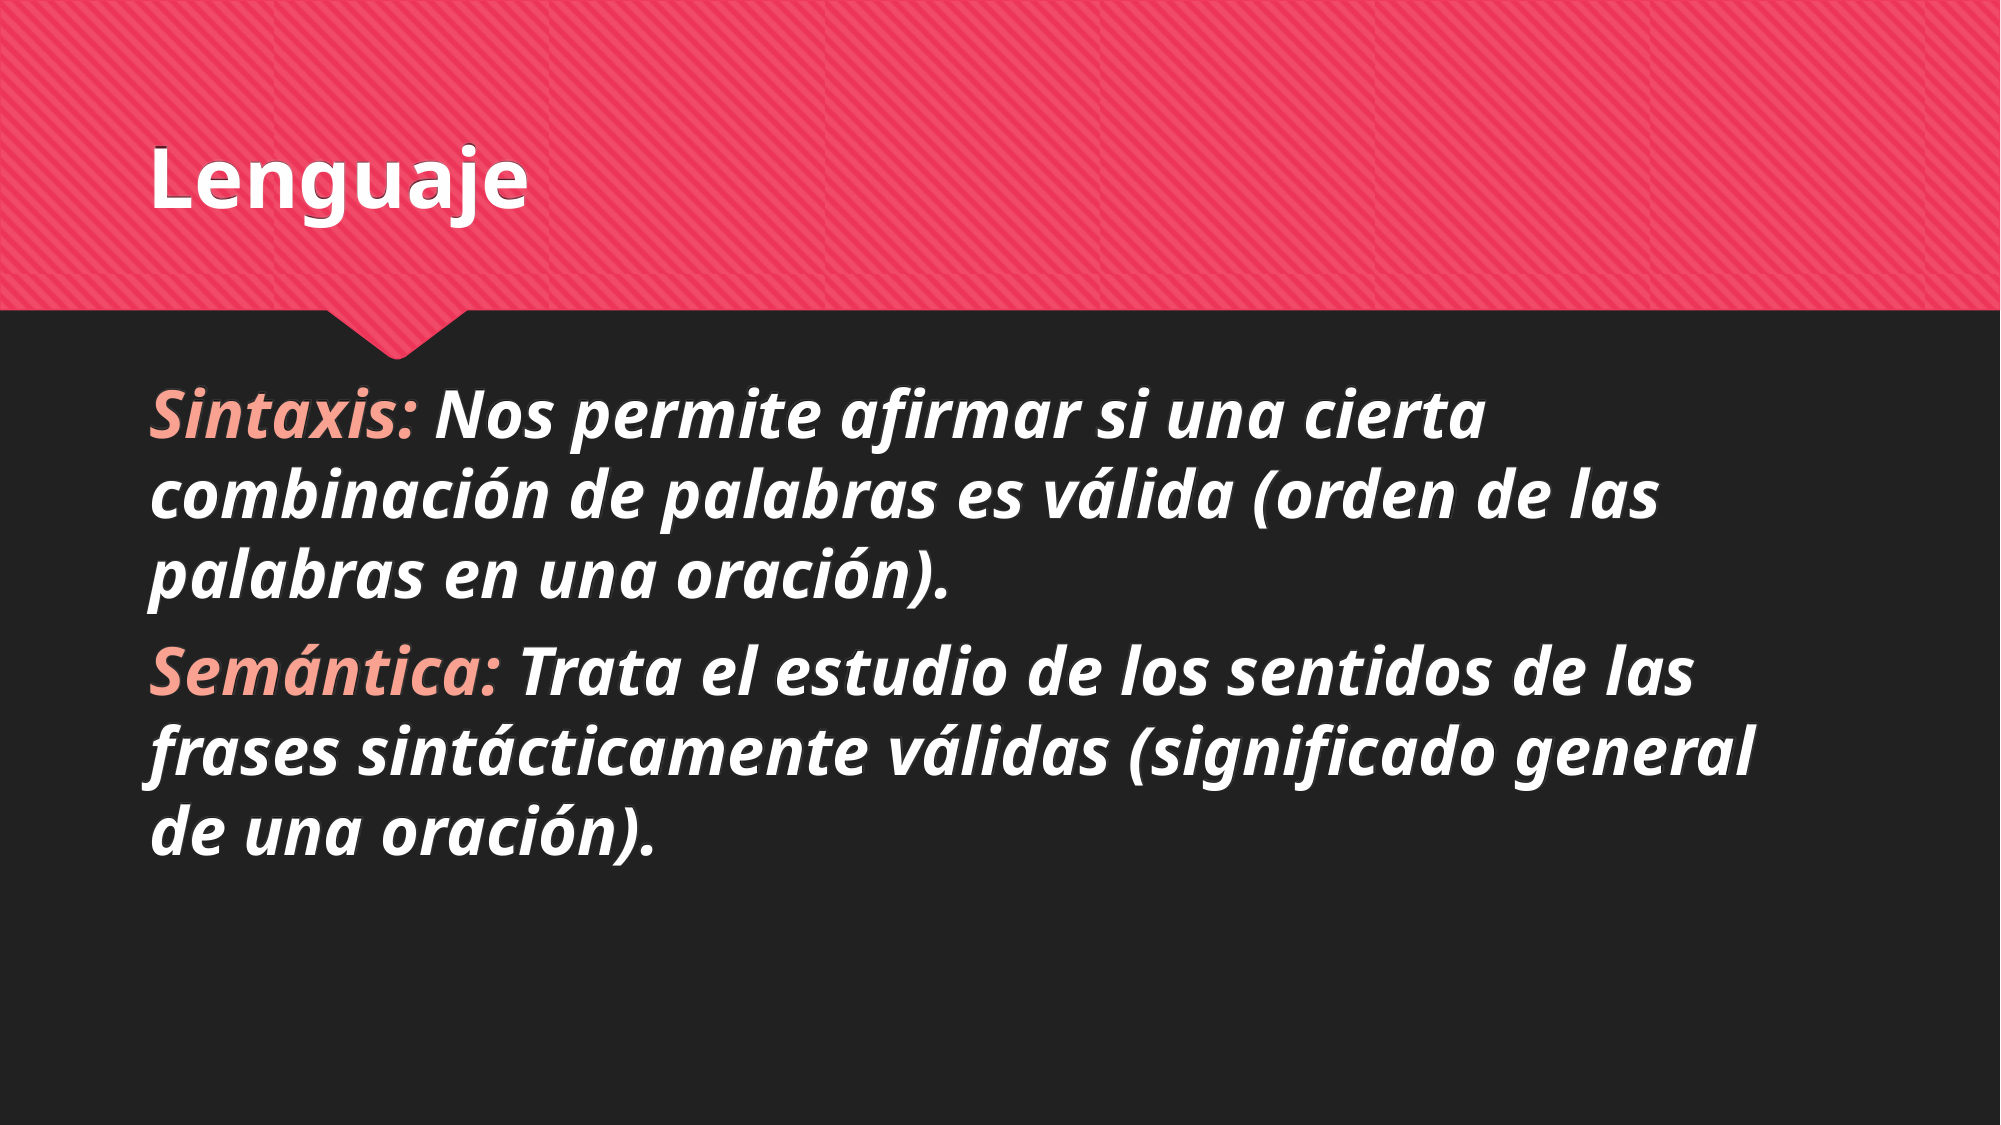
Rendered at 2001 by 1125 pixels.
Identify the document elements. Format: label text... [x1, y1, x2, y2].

list Sintaxis: Nos permite afirmar si una cierta combinación de palabras es válida (orden de las palabras en una oración). Semántica: Trata el estudio de los sentidos de las frases sintácticamente válidas (significado general de una oración). [134, 364, 1866, 962]
title Lenguaje [132, 73, 1868, 233]
